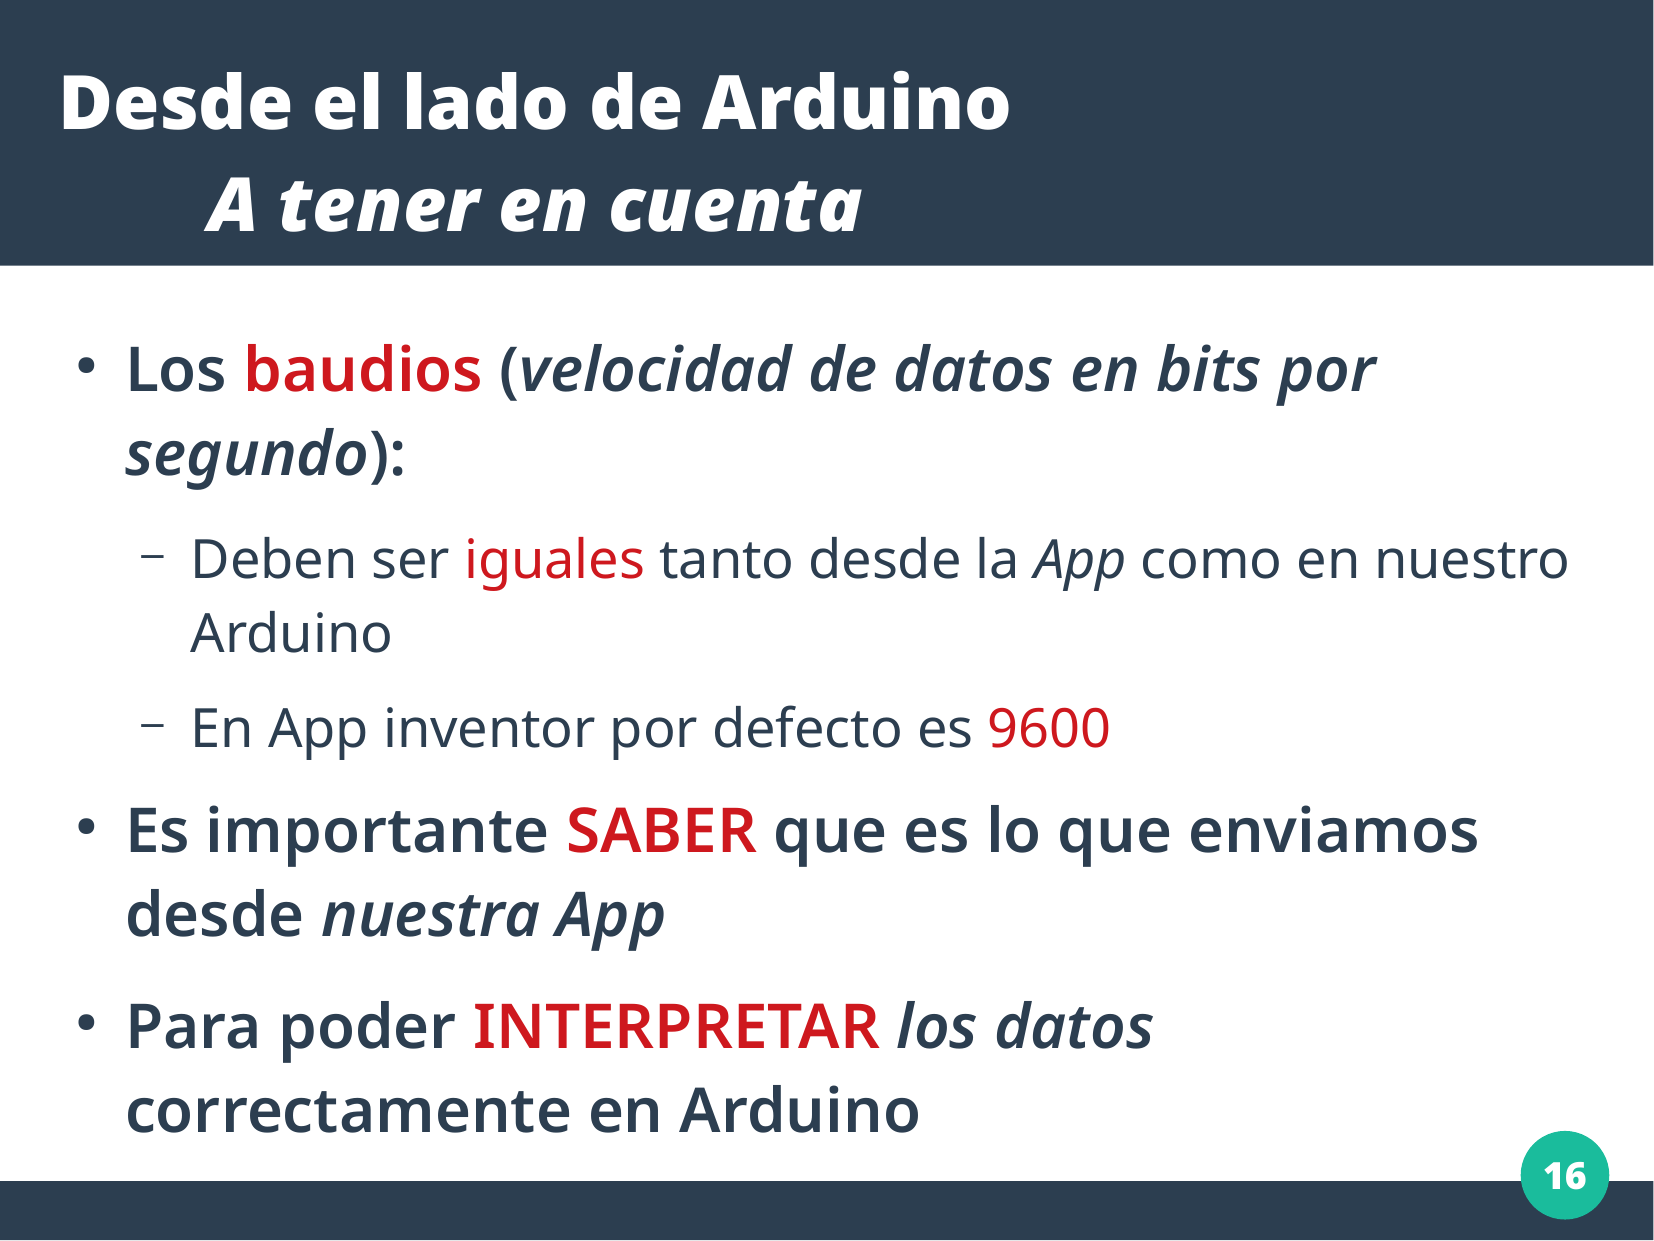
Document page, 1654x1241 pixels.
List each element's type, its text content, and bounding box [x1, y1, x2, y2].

list Los baudios (velocidad de datos en bits por segundo): Deben ser iguales tanto desde la App como en nuestro Arduino En App inventor por defecto es 9600 Es importante SABER que es lo que enviamos desde nuestra App Para poder INTERPRETAR los datos correctamente en Arduino [59, 324, 1595, 1152]
title Desde el lado de Arduino A tener en cuenta [59, 49, 1595, 207]
